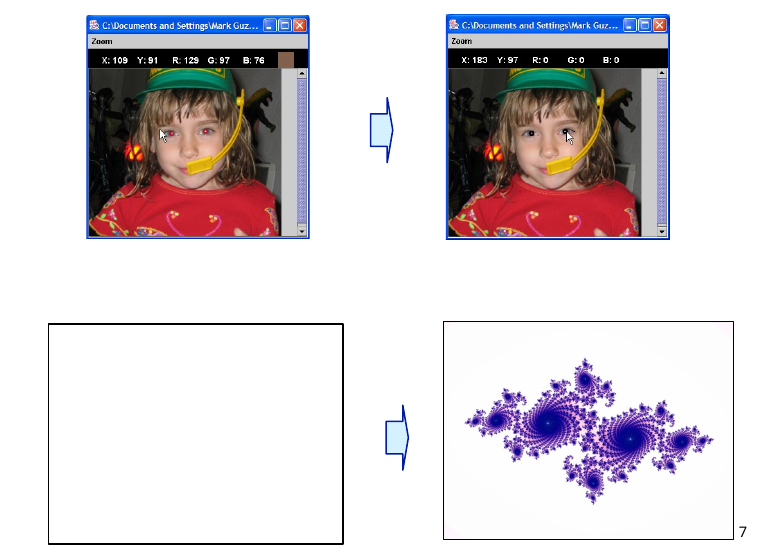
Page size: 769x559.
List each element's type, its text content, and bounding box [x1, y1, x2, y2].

text_box [444, 322, 733, 539]
text_box [86, 15, 310, 239]
text_box [372, 113, 391, 147]
text_box 7 [736, 520, 750, 543]
text_box [446, 15, 670, 239]
text_box [387, 422, 407, 453]
